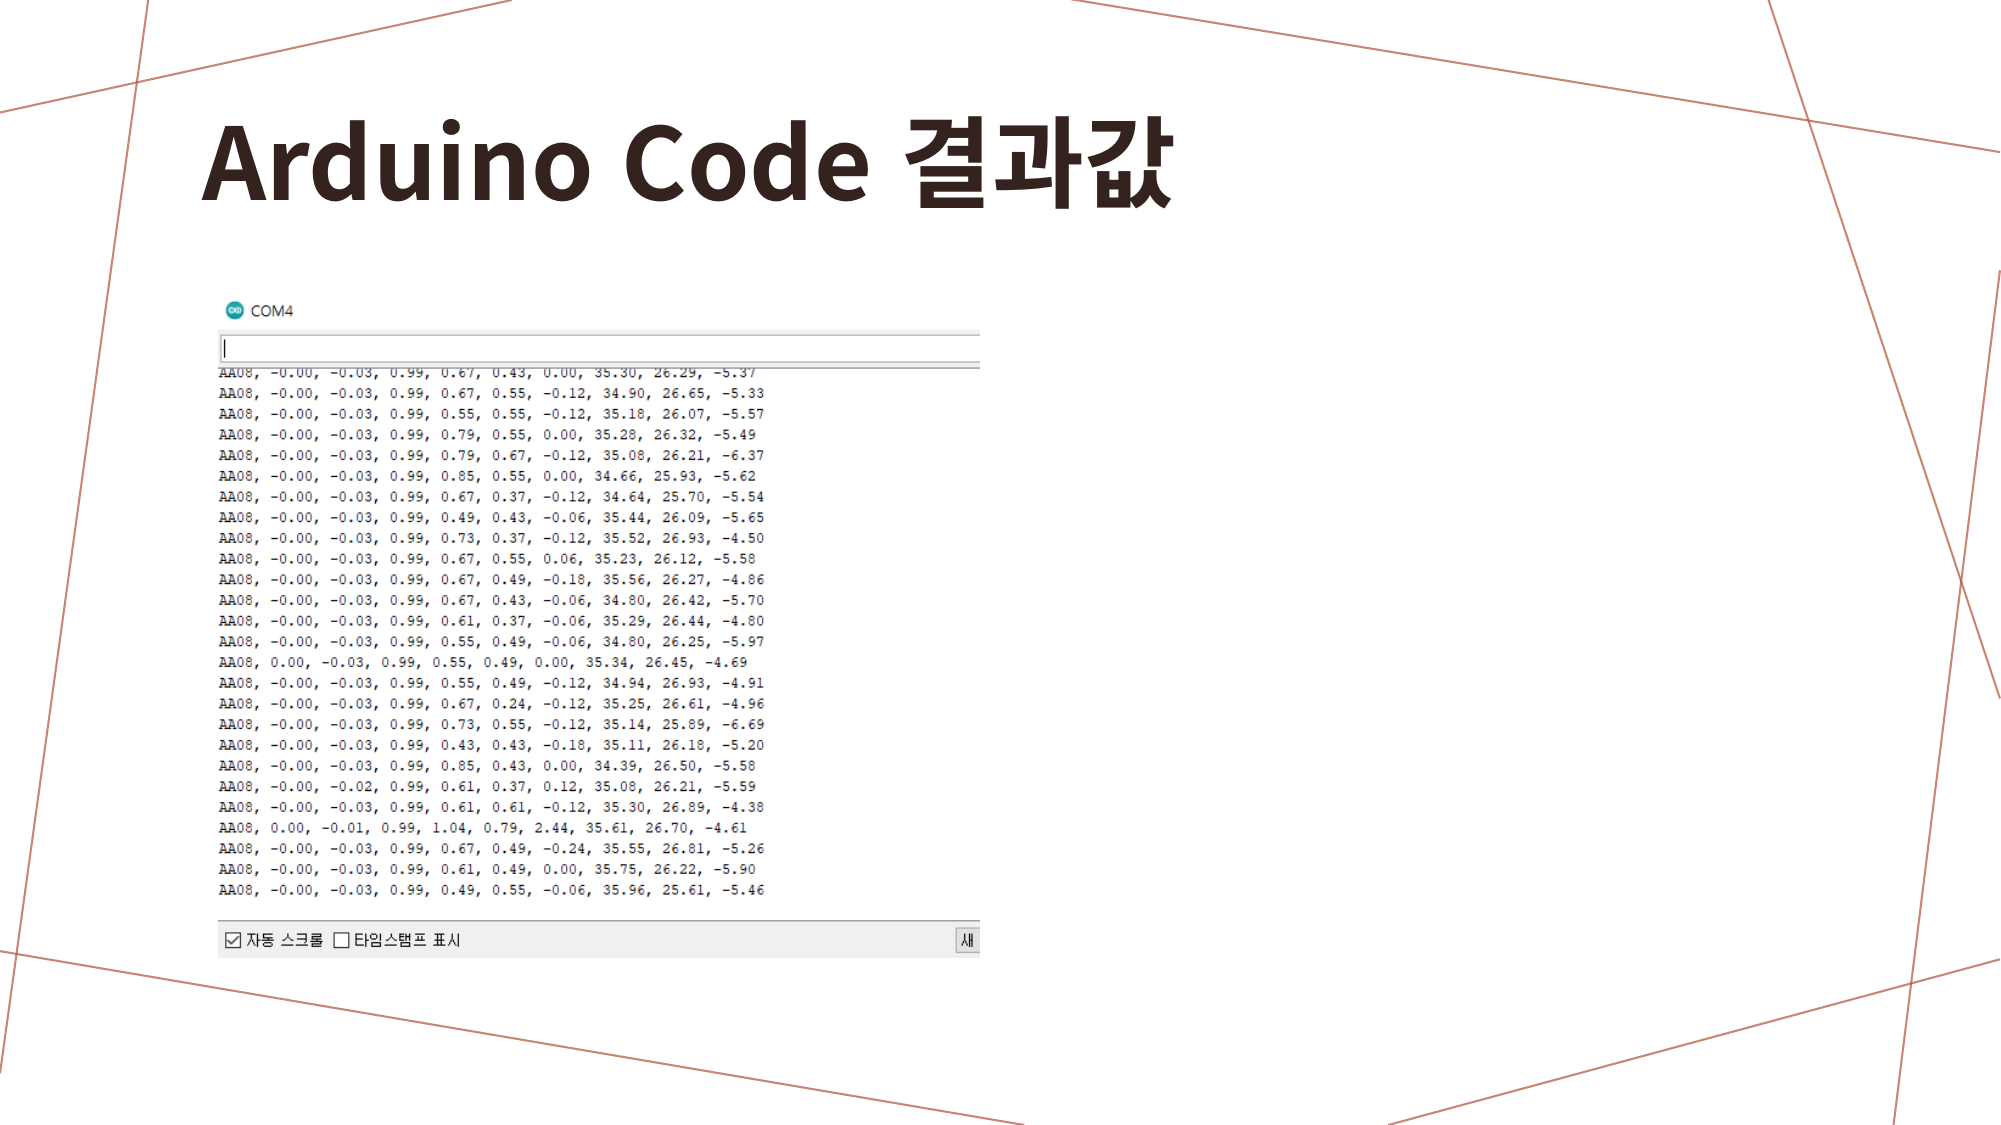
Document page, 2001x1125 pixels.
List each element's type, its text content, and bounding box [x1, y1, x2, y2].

title Arduino Code 결과값 [187, 87, 1813, 315]
picture [218, 297, 980, 958]
